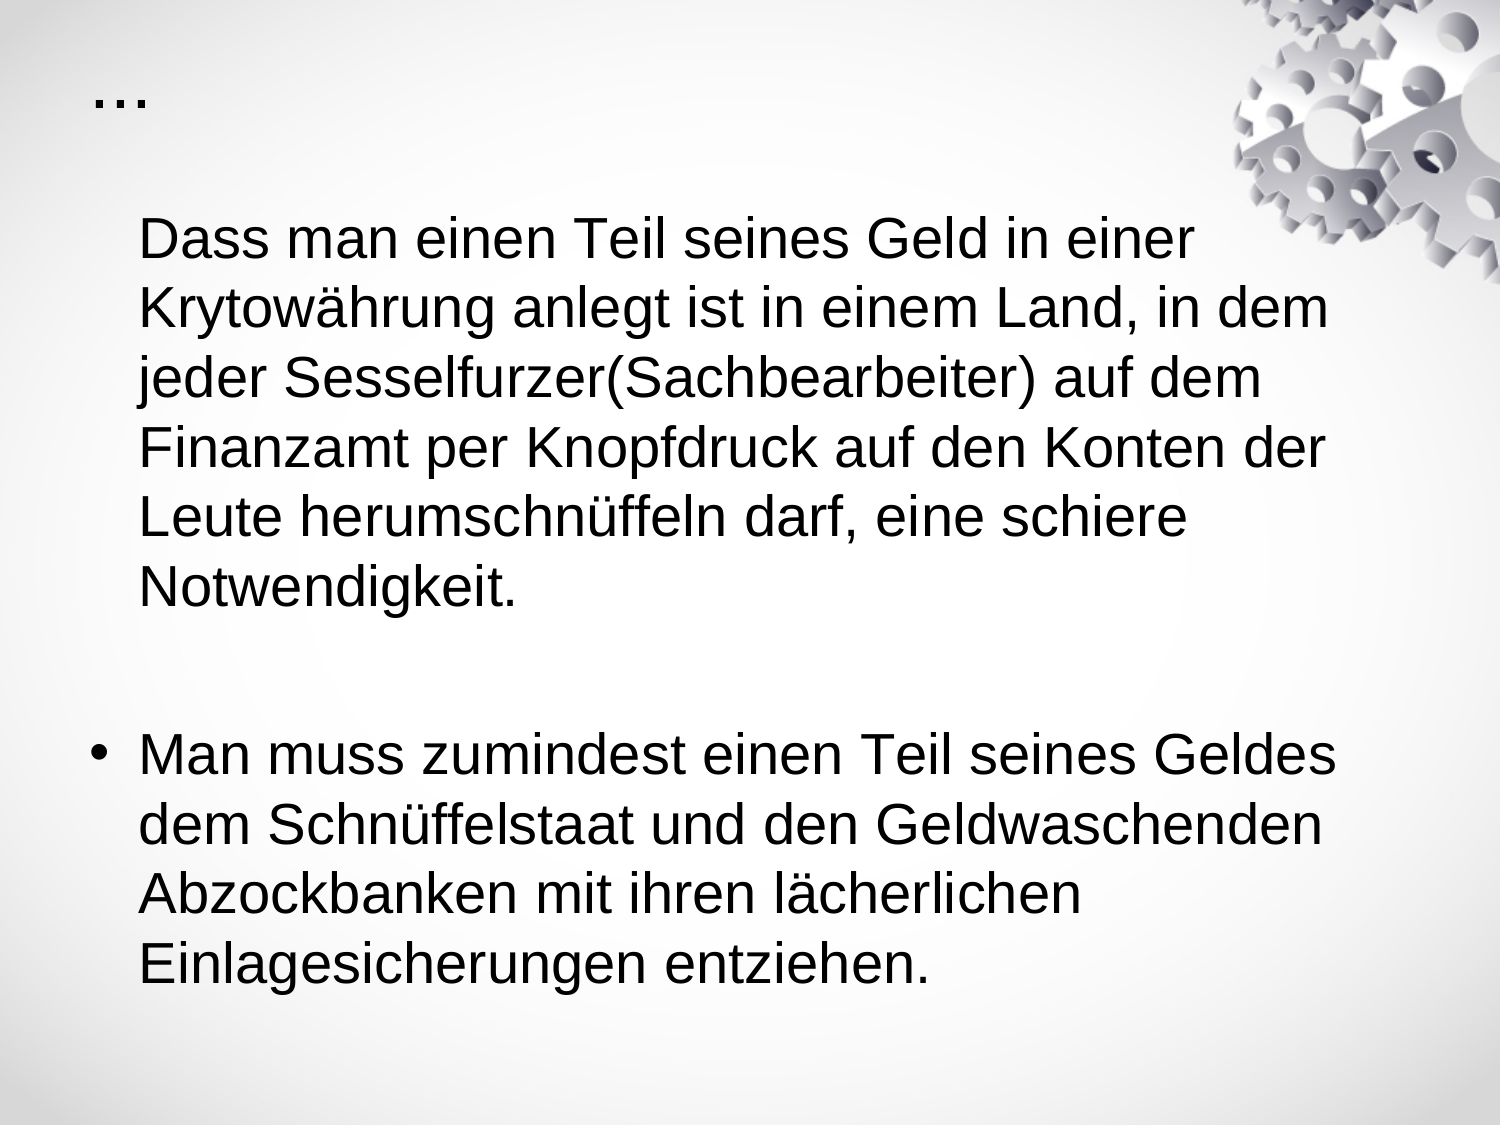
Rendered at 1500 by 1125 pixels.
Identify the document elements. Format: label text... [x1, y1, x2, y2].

list Dass man einen Teil seines Geld in einer Krytowährung anlegt ist in einem Land, in dem jeder Sesselfurzer(Sachbearbeiter) auf dem Finanzamt per Knopfdruck auf den Konten der Leute herumschnüffeln darf, eine schiere Notwendigkeit. Man muss zumindest einen Teil seines Geldes dem Schnüffelstaat und den Geldwaschenden Abzockbanken mit ihren lächerlichen Einlagesicherungen entziehen. [75, 192, 1426, 1006]
picture [0, 0, 1500, 1125]
title ... [75, 26, 1426, 132]
